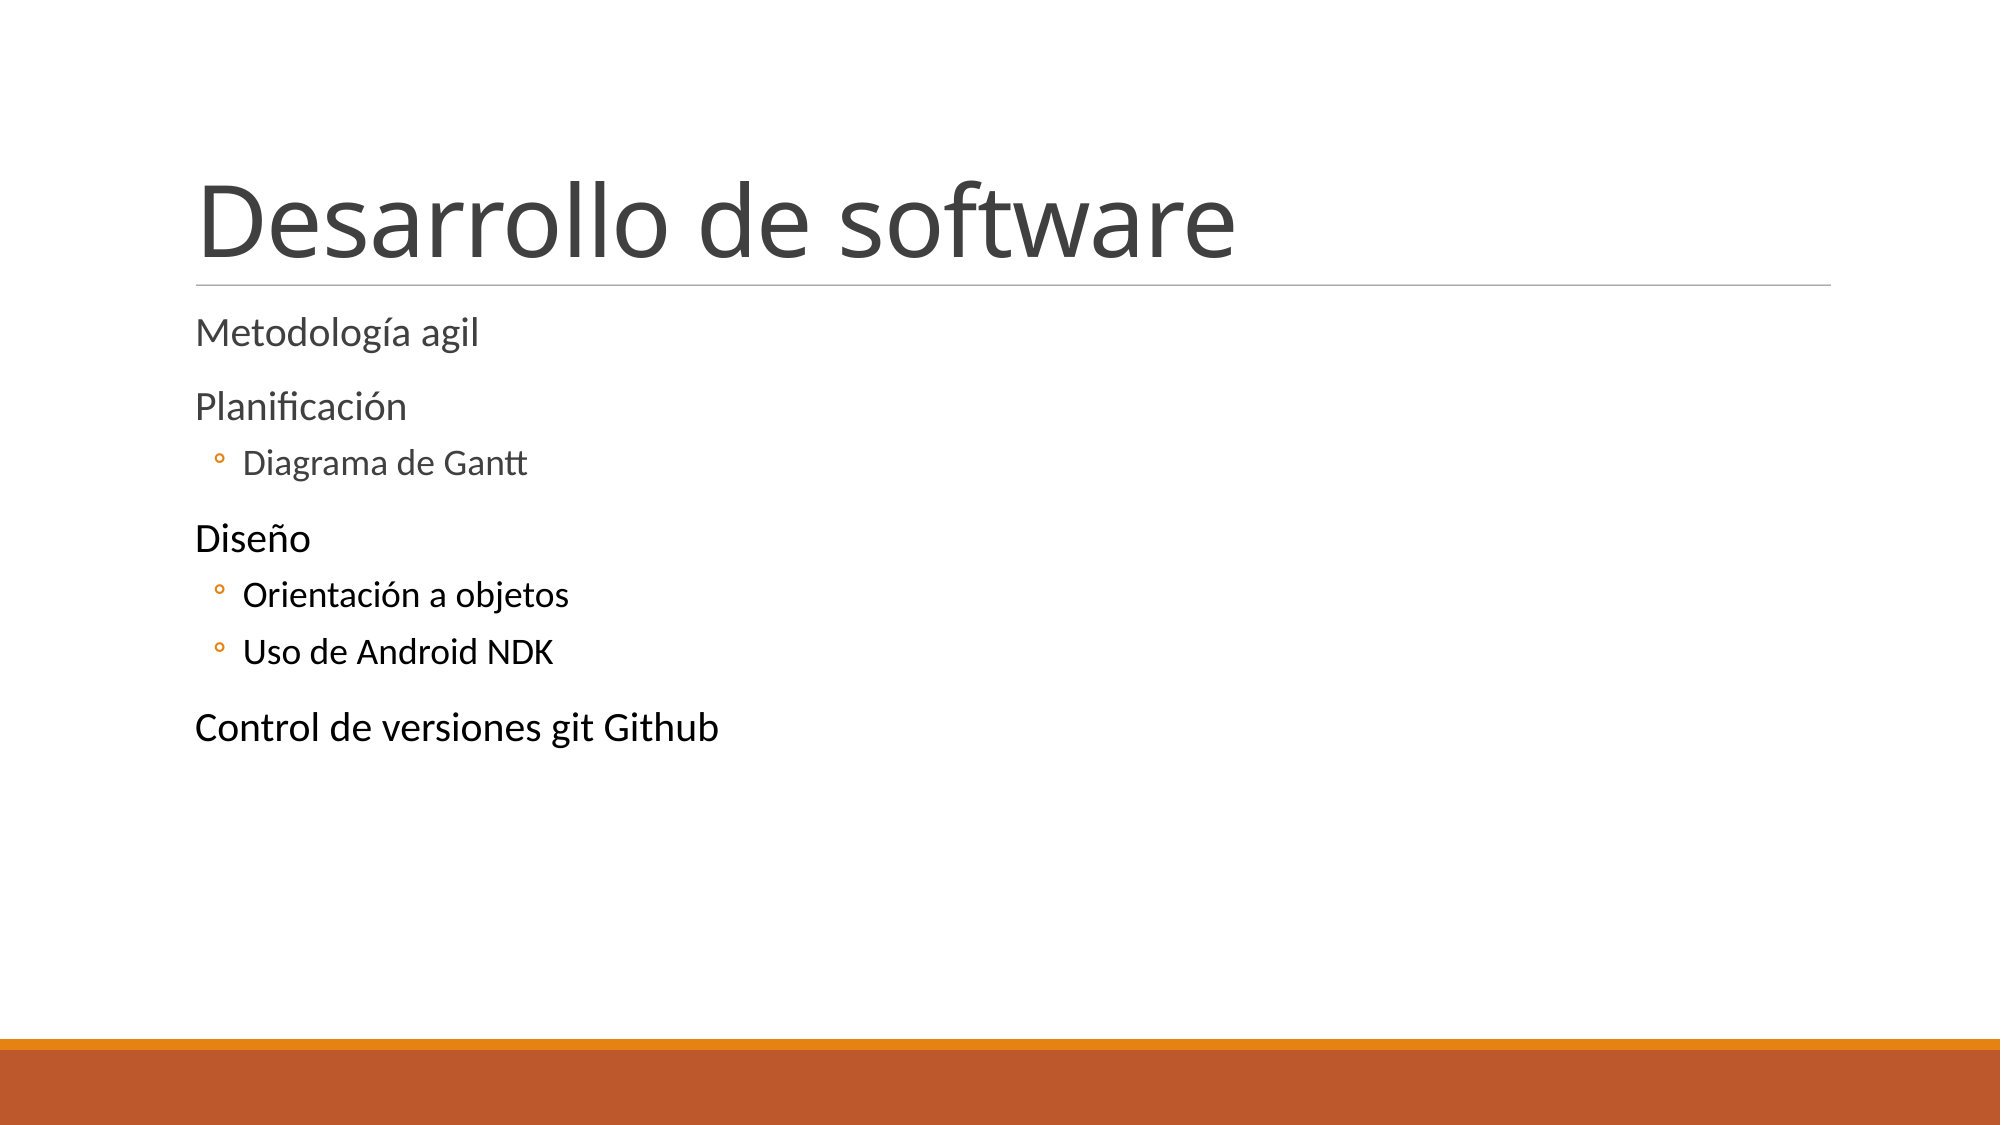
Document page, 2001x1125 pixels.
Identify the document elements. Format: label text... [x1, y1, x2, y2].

title Desarrollo de software [180, 47, 1830, 285]
list Metodología agil Planificación Diagrama de Gantt Diseño Orientación a objetos Uso de Android NDK Control de versiones git Github [180, 302, 1830, 963]
